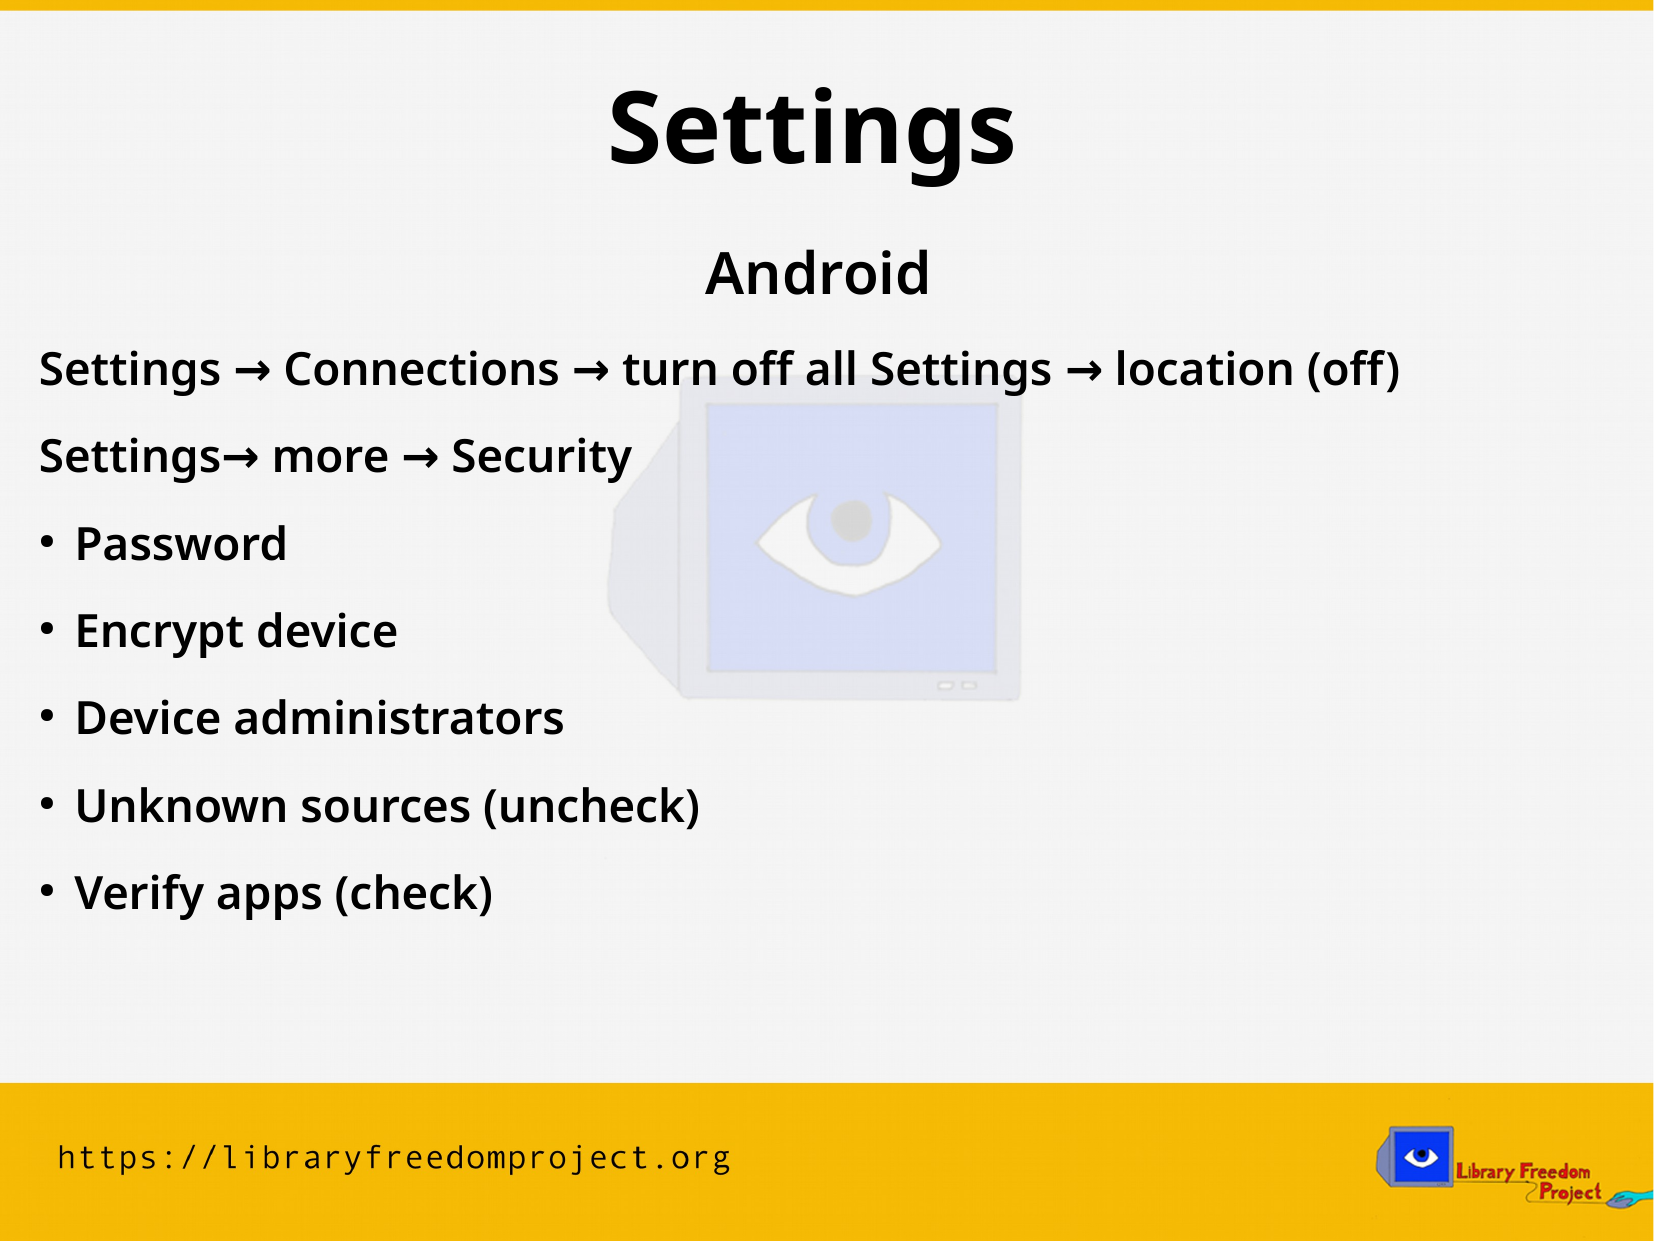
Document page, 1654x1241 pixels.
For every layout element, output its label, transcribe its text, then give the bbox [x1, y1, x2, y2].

text_box Android Settings → Connections → turn off all Settings → location (off) Settings→ more → Security Password Encrypt device Device administrators Unknown sources (uncheck) Verify apps (check) [24, 225, 1630, 1012]
picture [0, 0, 1654, 1241]
text_box Settings [607, 56, 1047, 196]
